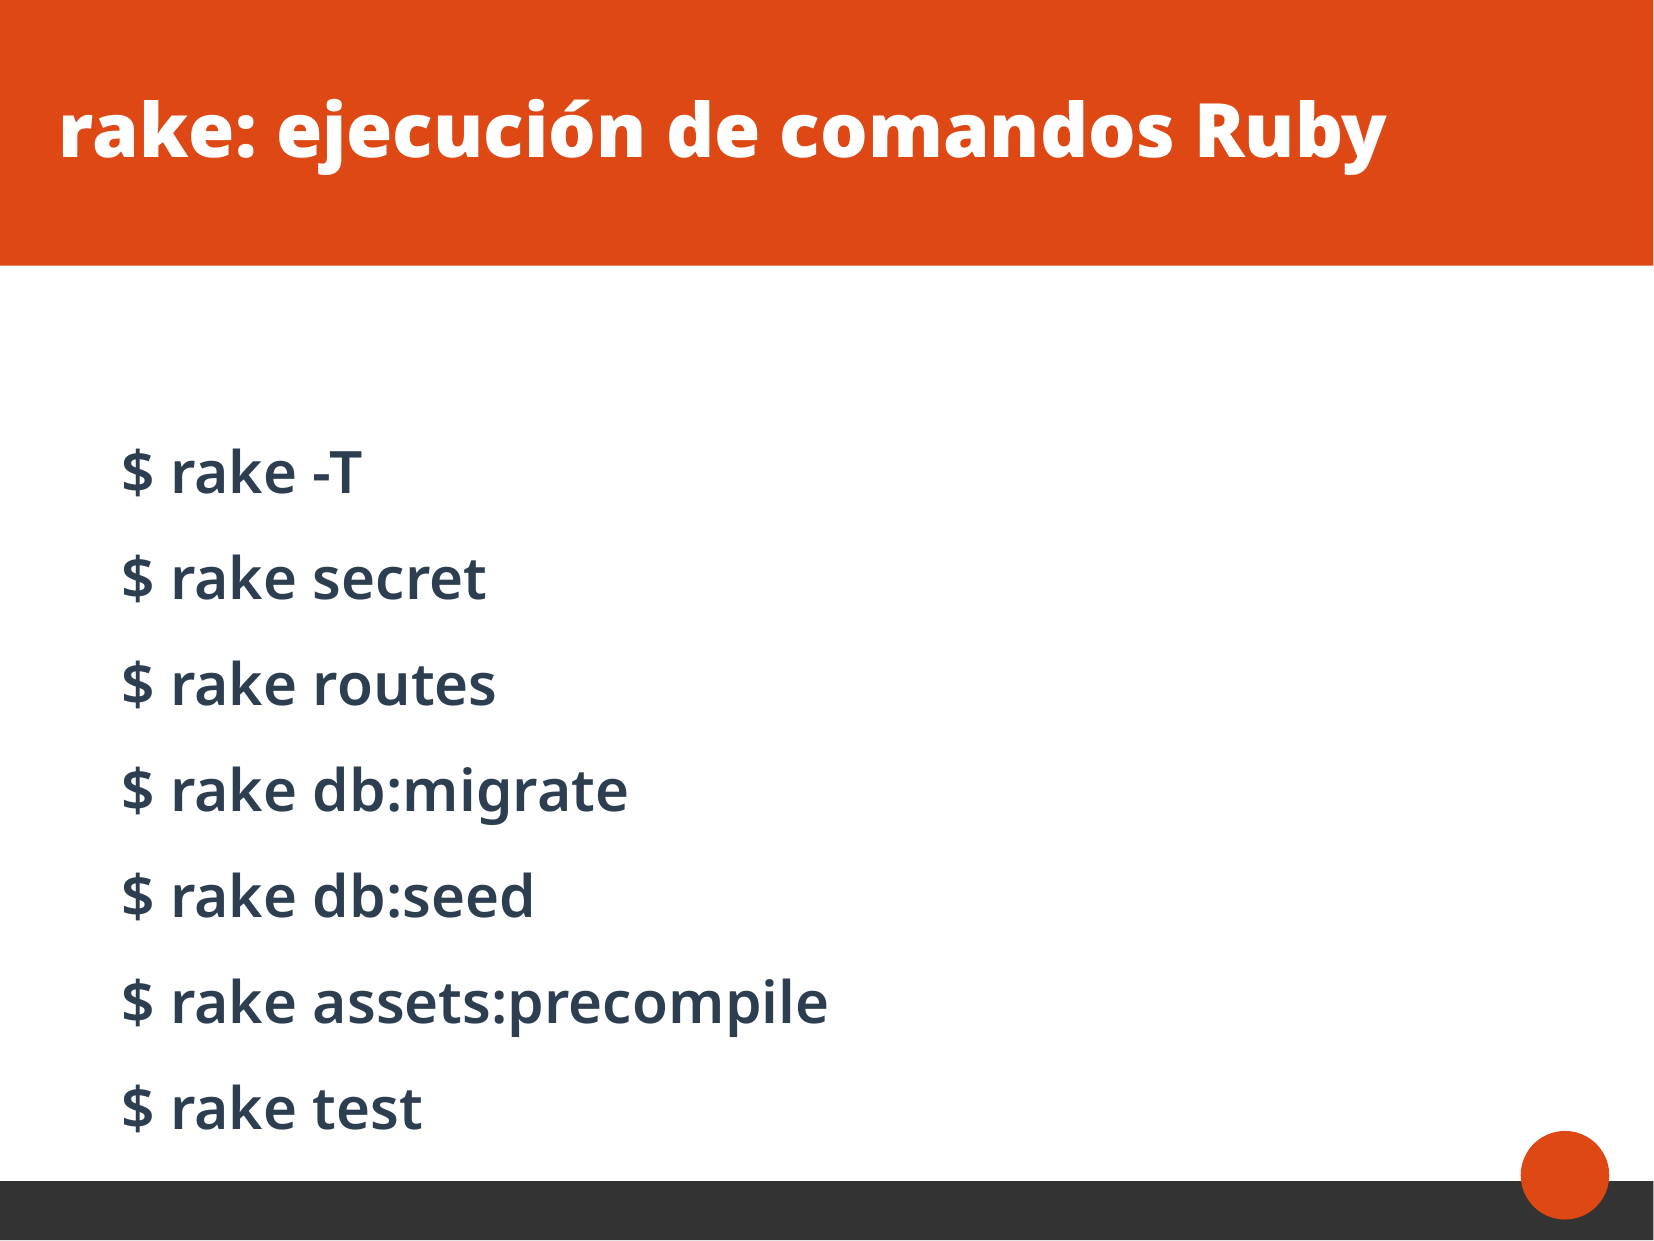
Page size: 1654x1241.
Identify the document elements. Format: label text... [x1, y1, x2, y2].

list $ rake -T $ rake secret $ rake routes $ rake db:migrate $ rake db:seed $ rake assets:precompile $ rake test [59, 324, 1595, 1152]
title rake: ejecución de comandos Ruby [59, 49, 1595, 207]
